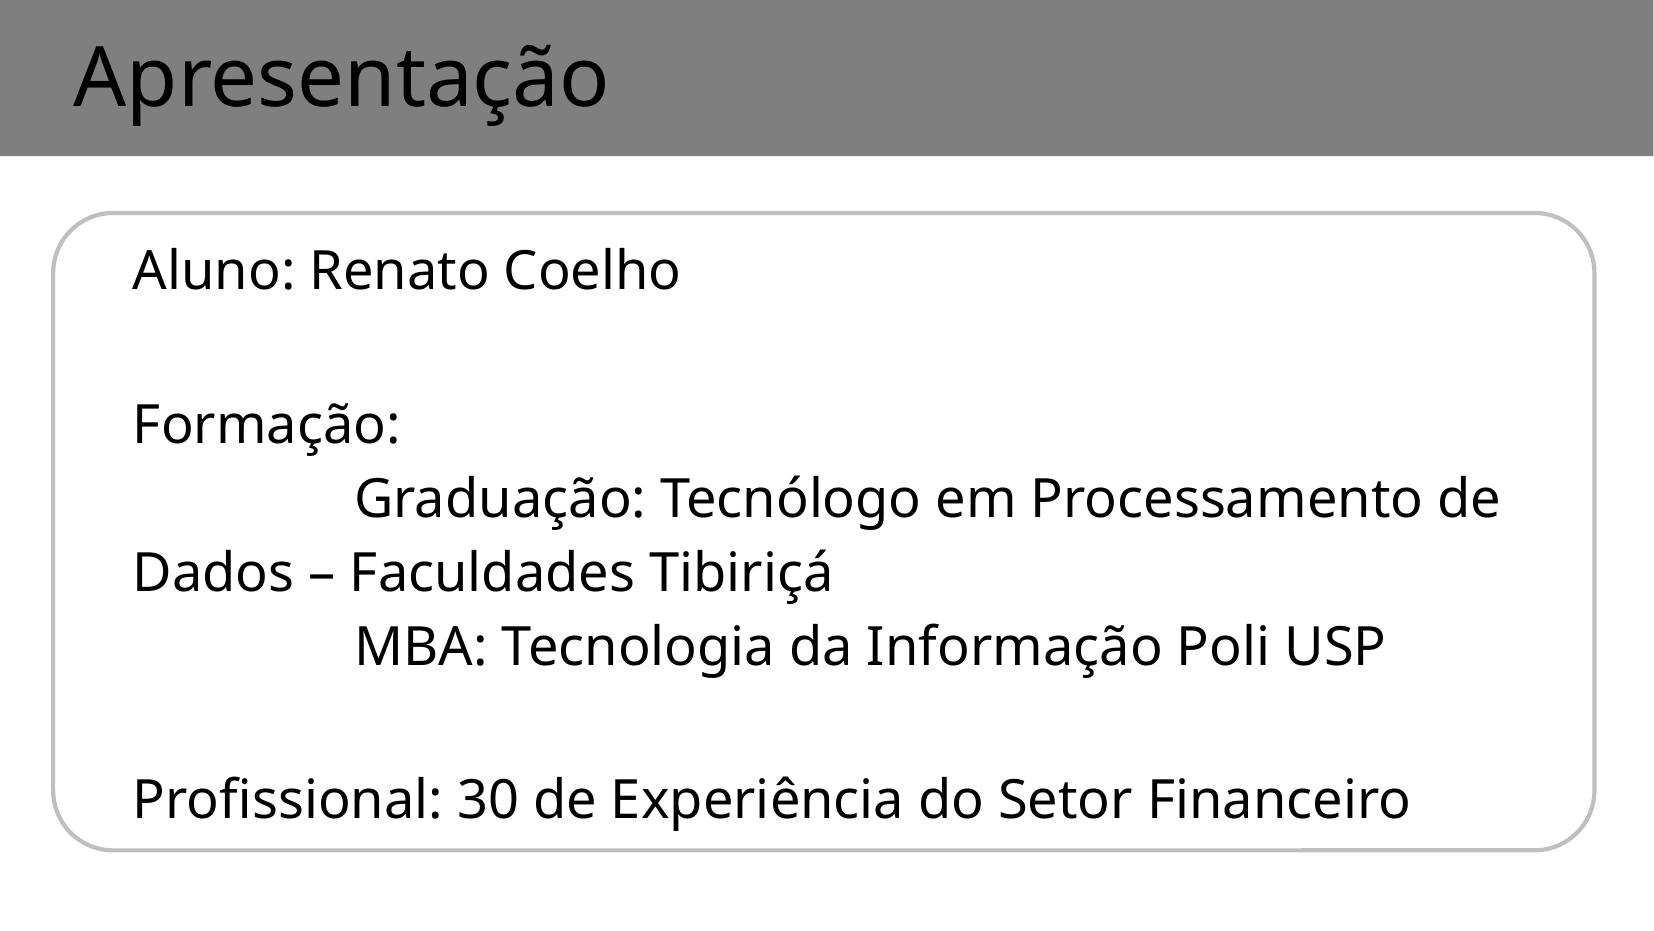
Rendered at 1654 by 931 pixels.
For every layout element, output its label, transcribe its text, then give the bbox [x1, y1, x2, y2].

text_box Apresentação [59, 9, 655, 127]
text_box [0, 0, 1654, 157]
text_box Aluno: Renato Coelho Formação: Graduação: Tecnólogo em Processamento de Dados – Faculdades Tibiriçá MBA: Tecnologia da Informação Poli USP Profissional: 30 de Experiência do Setor Financeiro [118, 224, 1595, 931]
